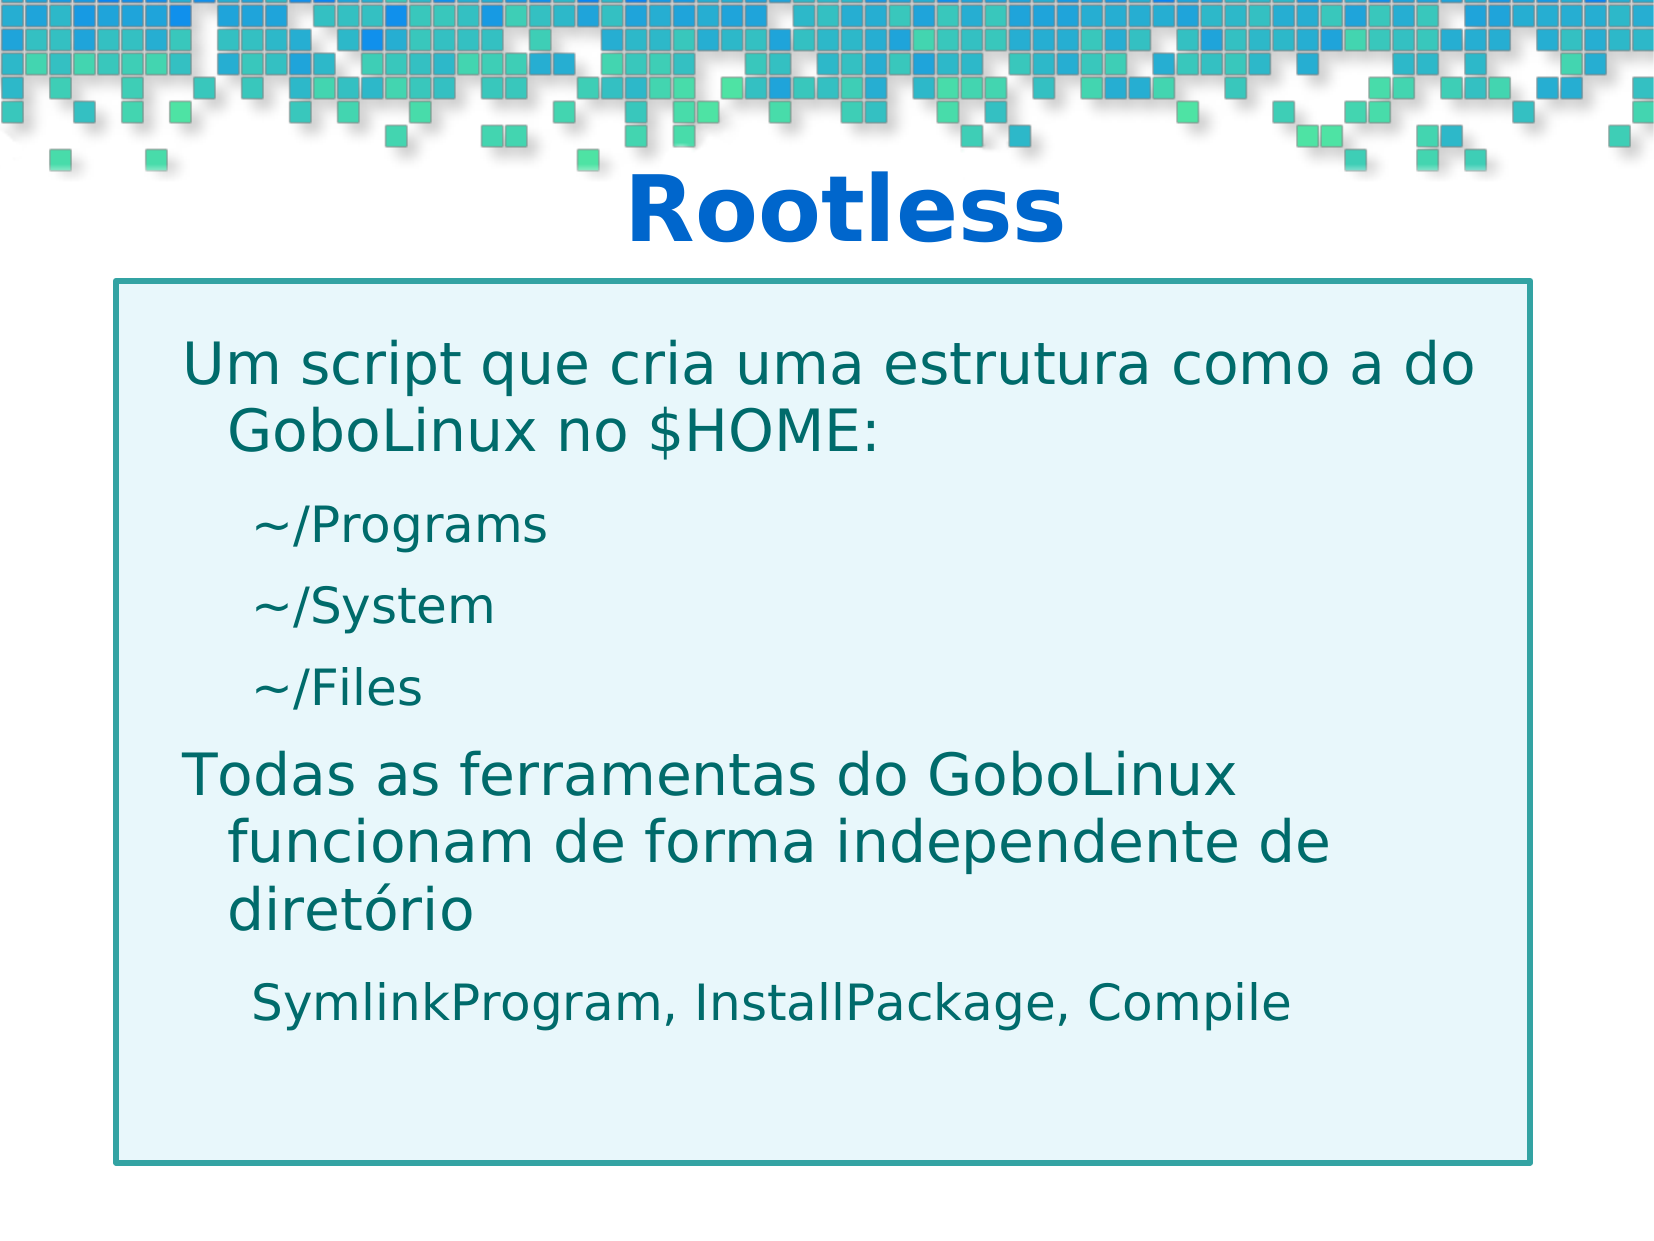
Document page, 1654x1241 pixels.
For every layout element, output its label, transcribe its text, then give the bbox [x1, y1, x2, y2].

list Um script que cria uma estrutura como a do GoboLinux no $HOME: ~/Programs ~/System ~/Files Todas as ferramentas do GoboLinux funcionam de forma independente de diretório SymlinkProgram, InstallPackage, Compile [156, 330, 1479, 1081]
title Rootless [112, 132, 1581, 287]
picture [0, 0, 1654, 185]
